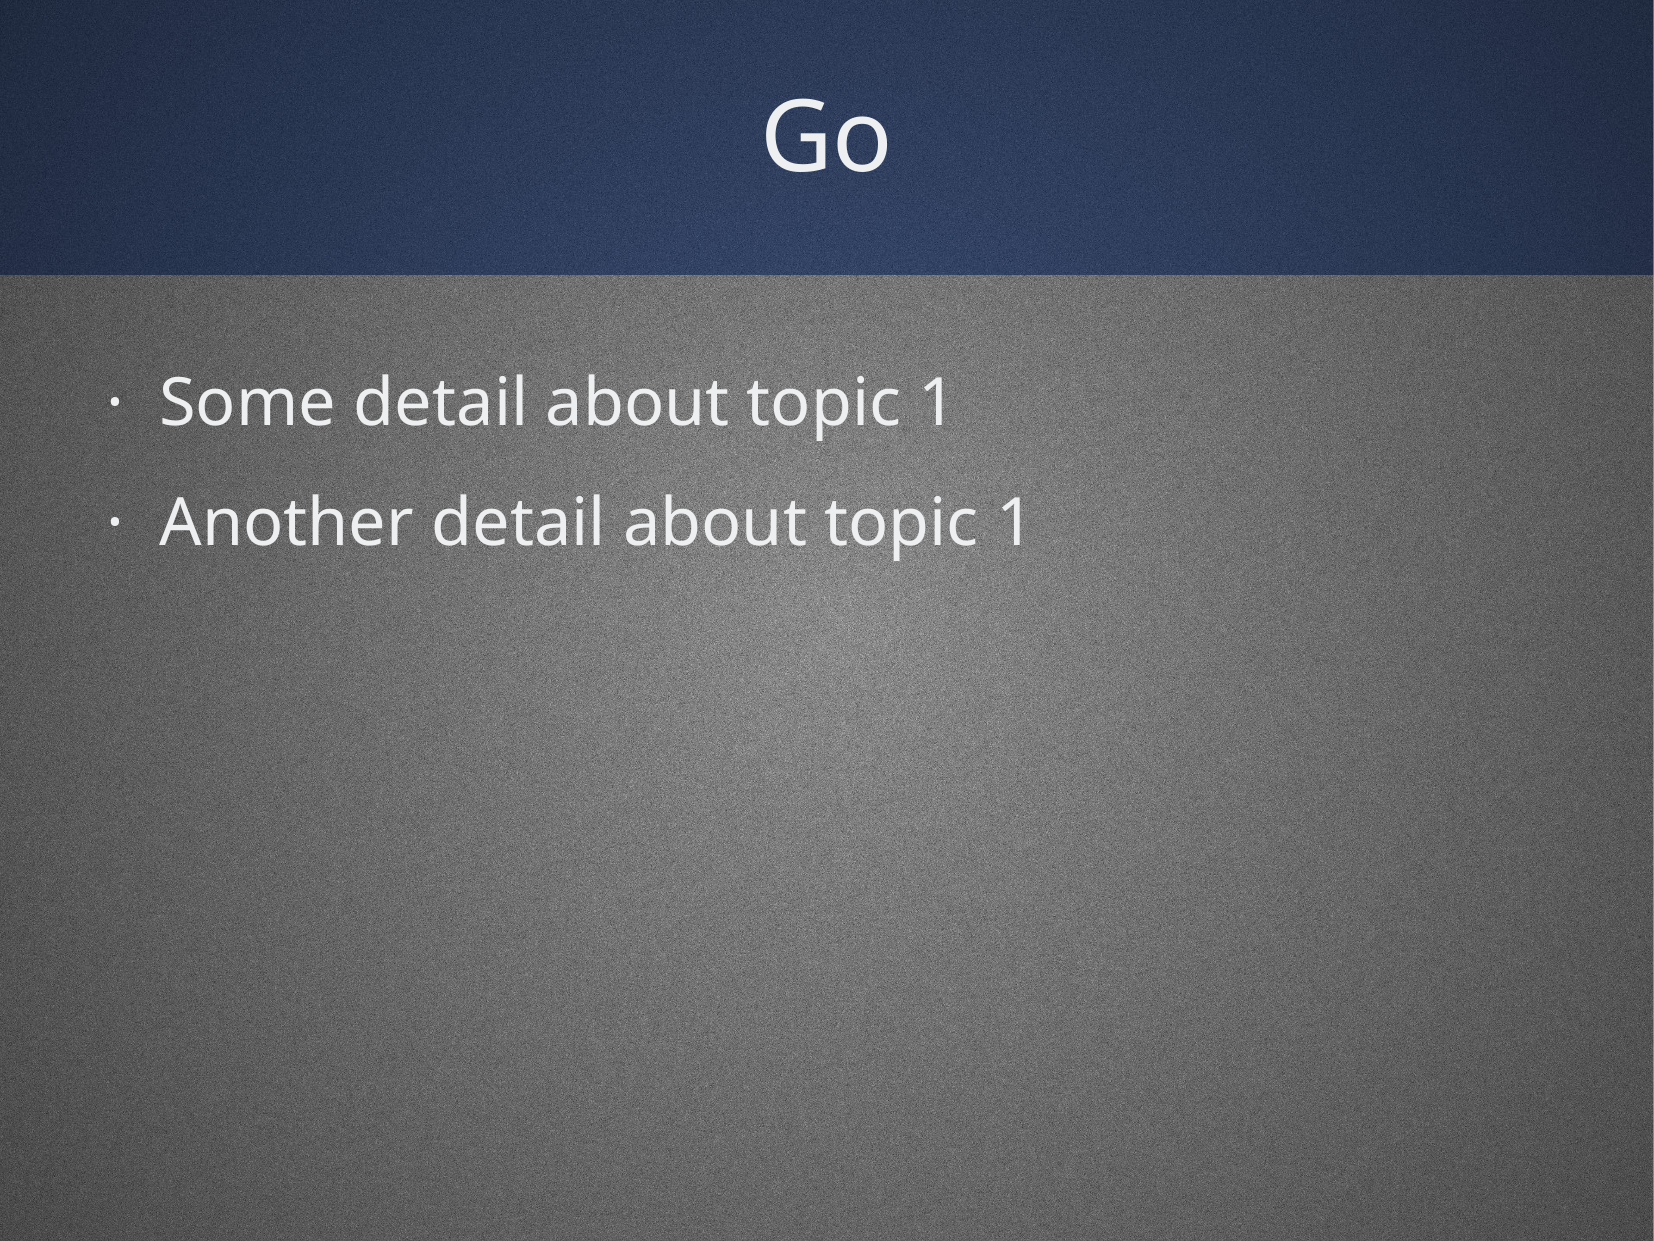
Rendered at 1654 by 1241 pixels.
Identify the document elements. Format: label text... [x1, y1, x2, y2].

picture [0, 0, 1654, 1241]
title Go [88, 29, 1565, 237]
list Some detail about topic 1 Another detail about topic 1 [88, 354, 1565, 1063]
